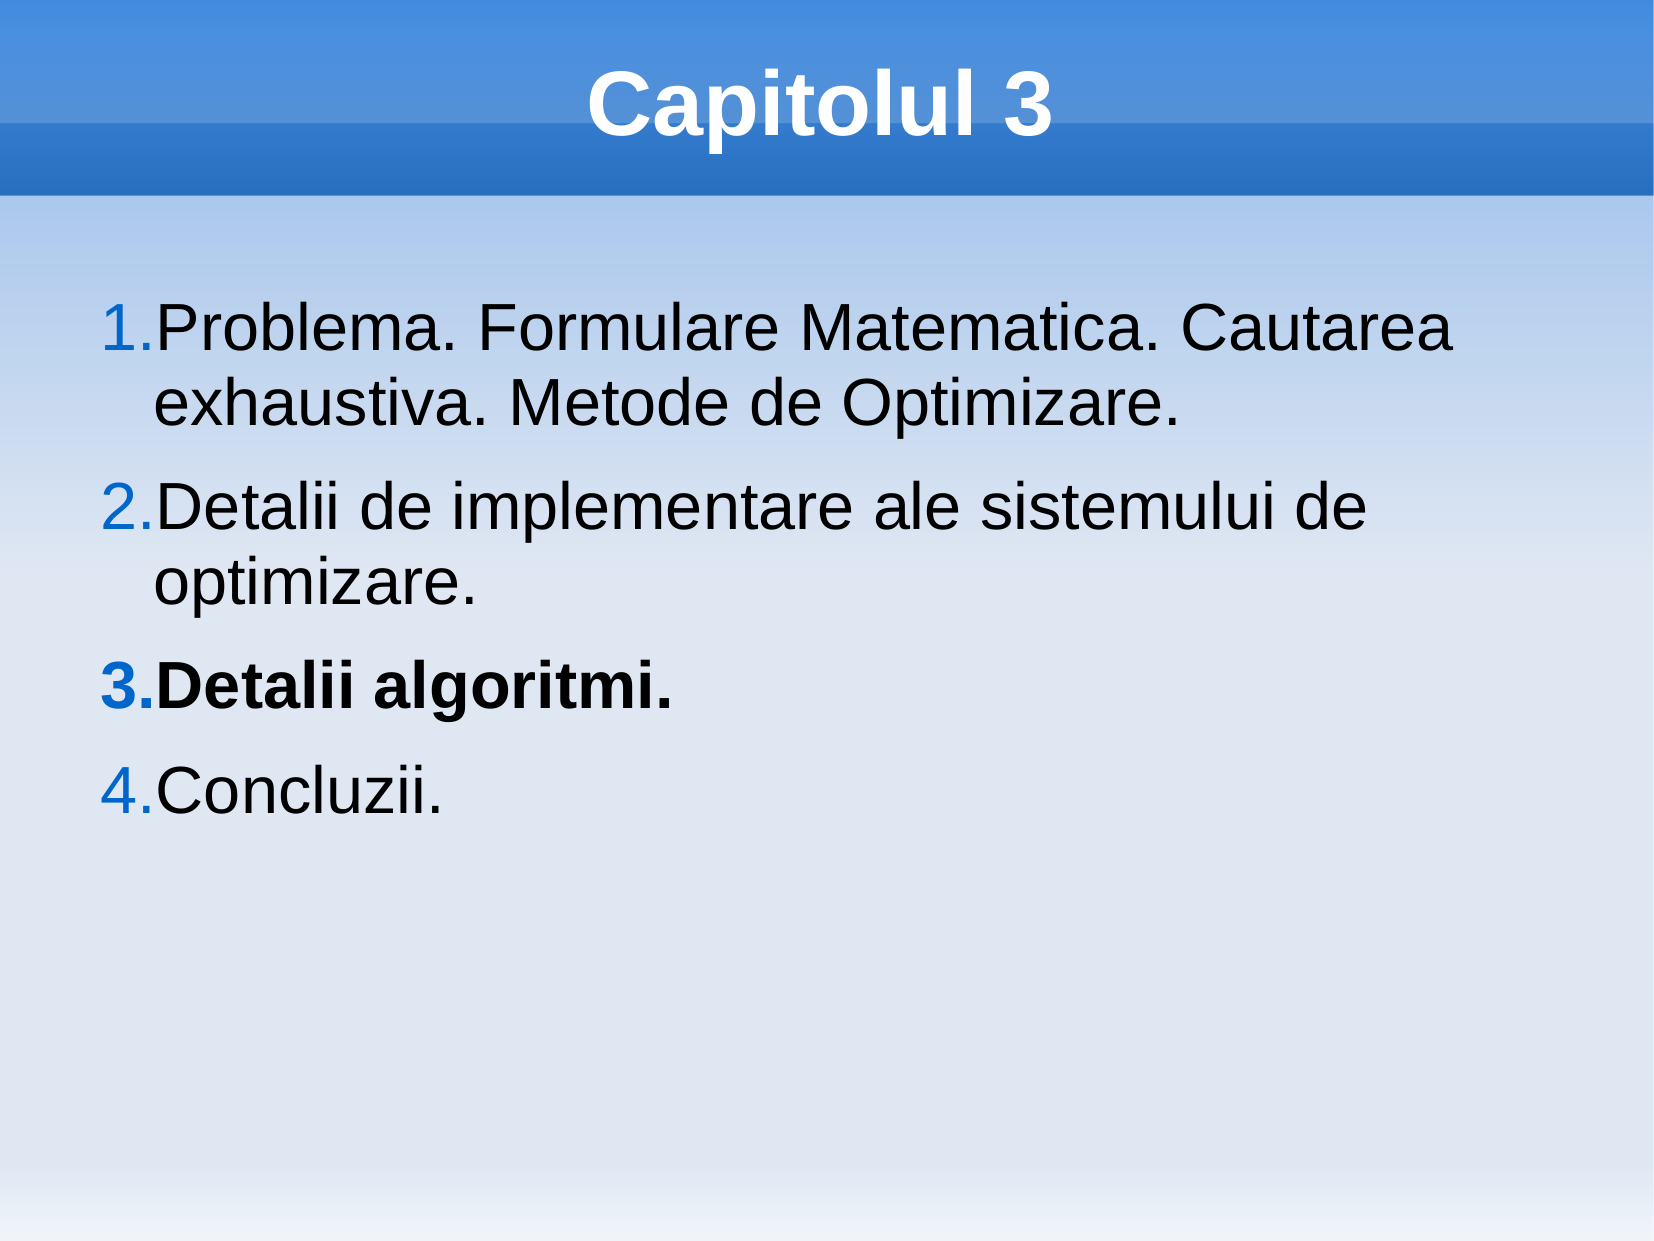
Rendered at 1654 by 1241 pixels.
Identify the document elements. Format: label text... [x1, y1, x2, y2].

picture [0, 0, 1654, 1241]
list Problema. Formulare Matematica. Cautarea exhaustiva. Metode de Optimizare. Detalii de implementare ale sistemului de optimizare. Detalii algoritmi. Concluzii. [82, 290, 1571, 1094]
title Capitolul 3 [76, 7, 1565, 200]
